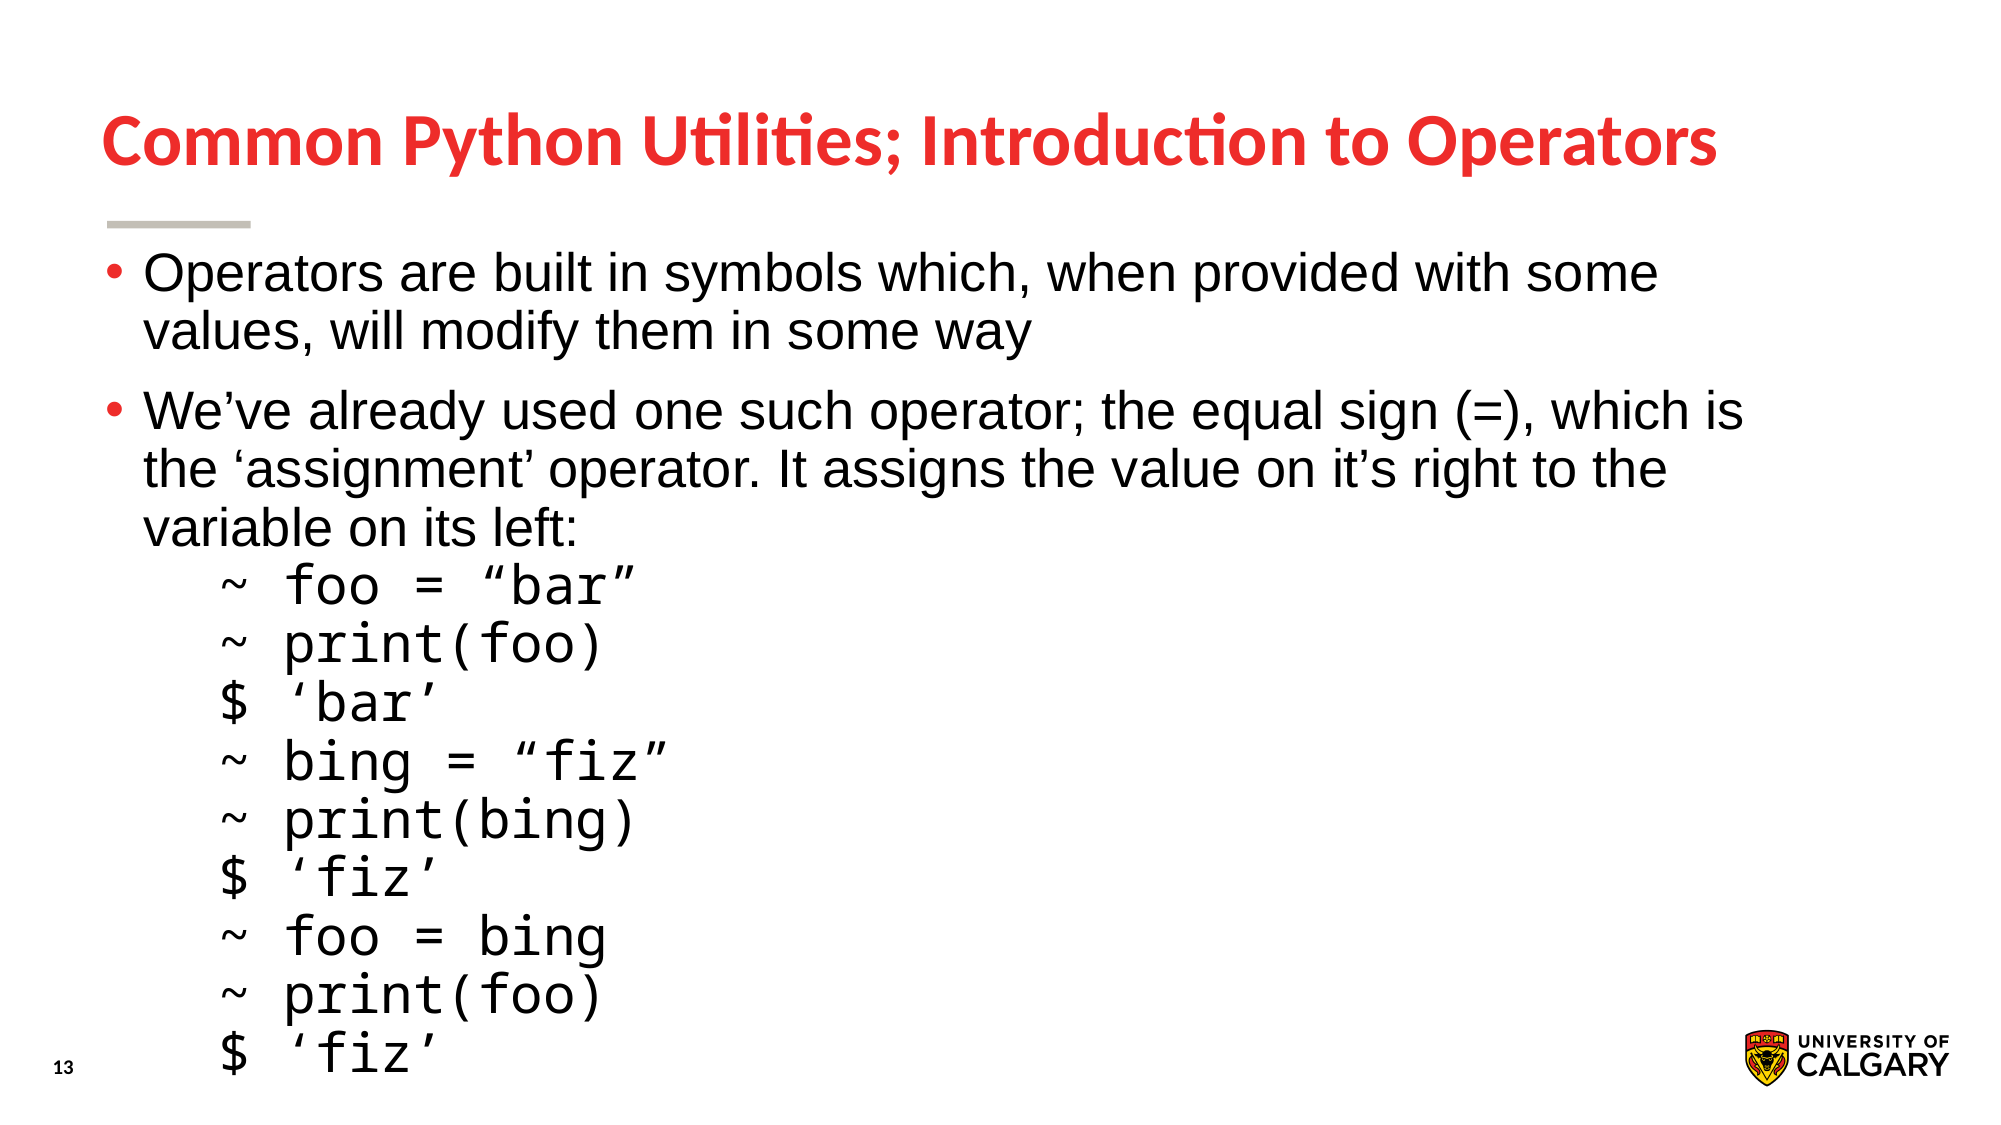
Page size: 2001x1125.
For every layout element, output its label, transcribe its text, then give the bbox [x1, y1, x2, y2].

list Operators are built in symbols which, when provided with some values, will modify them in some way We’ve already used one such operator; the equal sign (=), which is the ‘assignment’ operator. It assigns the value on it’s right to the variable on its left: ~ foo = “bar” ~ print(foo) $ ‘bar’ ~ bing = “fiz” ~ print(bing) $ ‘fiz’ ~ foo = bing ~ print(foo) $ ‘fiz’ [91, 237, 1774, 951]
picture [1722, 1012, 1972, 1099]
title Common Python Utilities; Introduction to Operators [87, 60, 1774, 222]
